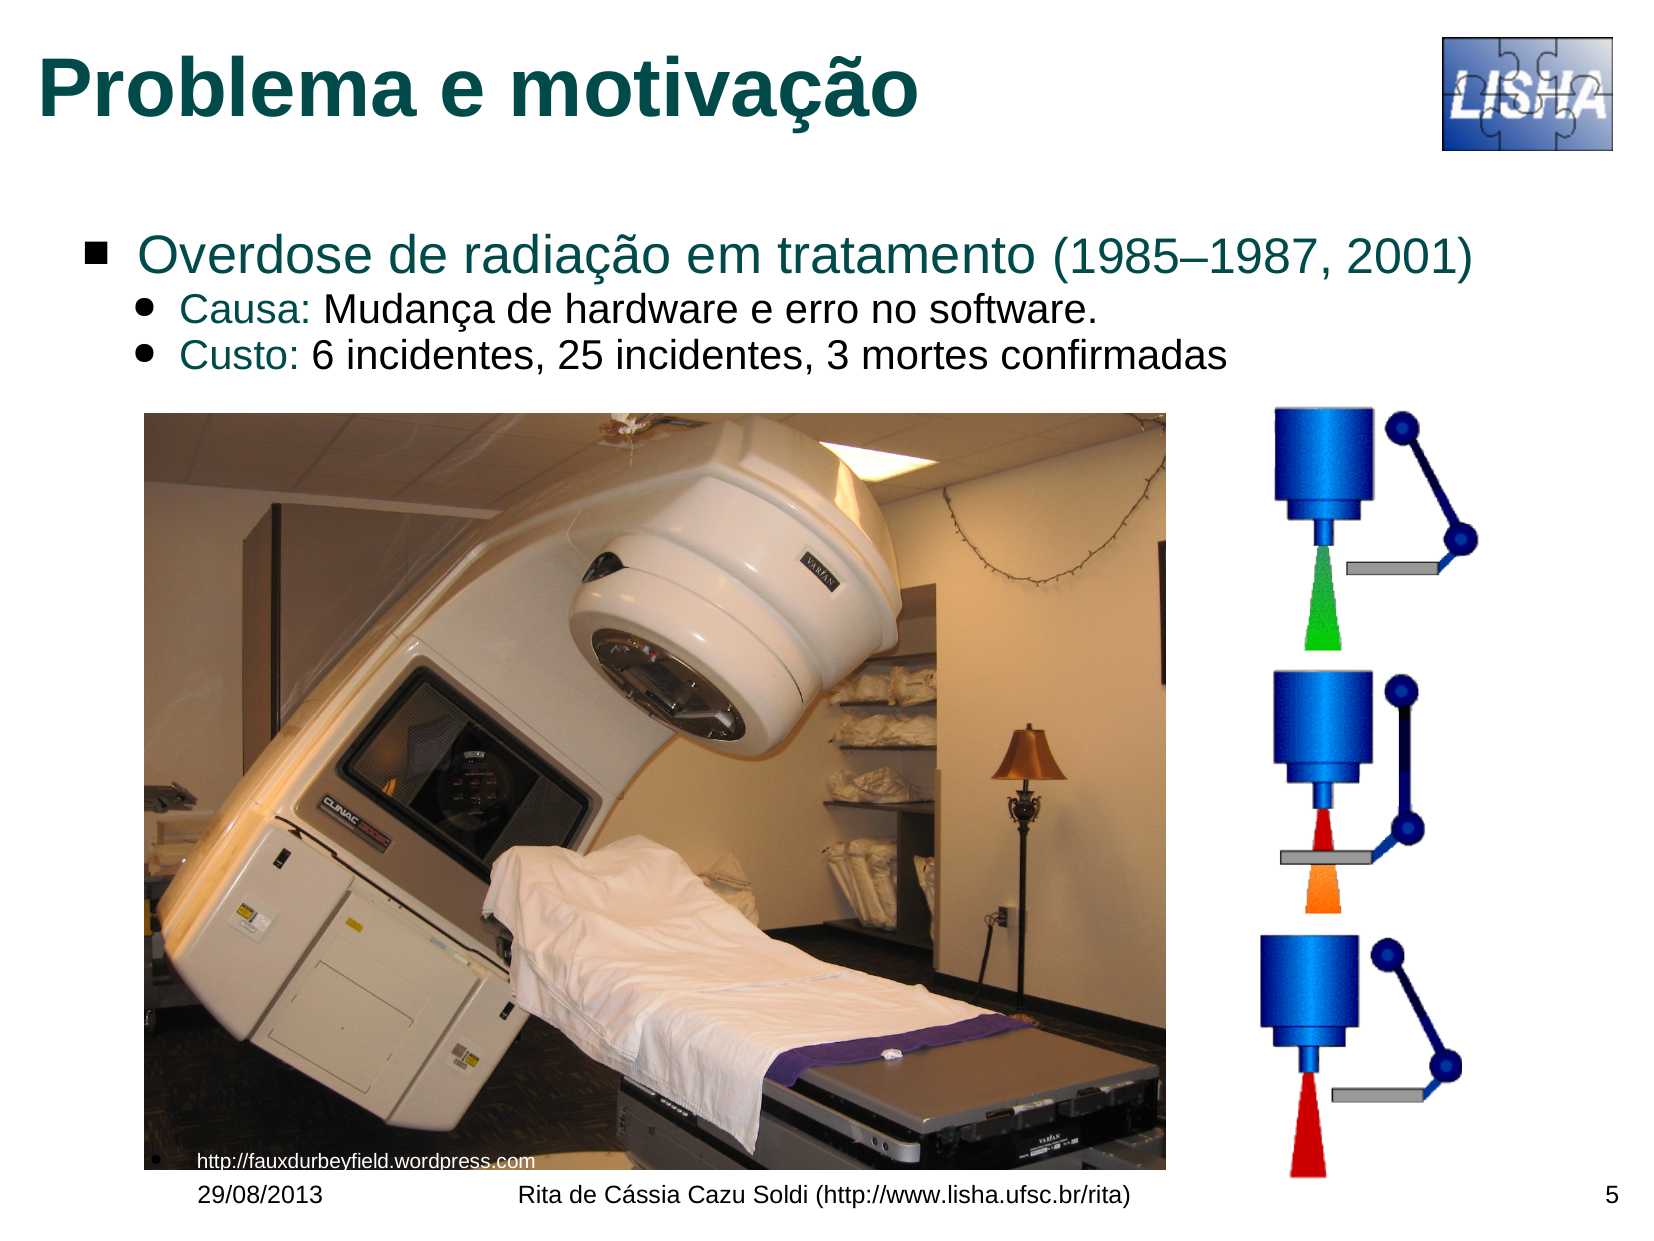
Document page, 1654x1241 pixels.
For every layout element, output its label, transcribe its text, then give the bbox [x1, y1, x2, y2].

picture [1257, 406, 1510, 655]
picture [1248, 669, 1429, 918]
picture [144, 413, 1166, 1170]
title Problema e motivação [37, 37, 1426, 151]
picture [1260, 932, 1462, 1181]
text_box http://fauxdurbeyfield.wordpress.com [55, 1149, 561, 1217]
list Overdose de radiação em tratamento (1985–1987, 2001) Causa: Mudança de hardware e erro no software. Custo: 6 incidentes, 25 incidentes, 3 mortes confirmadas [37, 225, 1506, 1163]
picture [1442, 37, 1613, 151]
